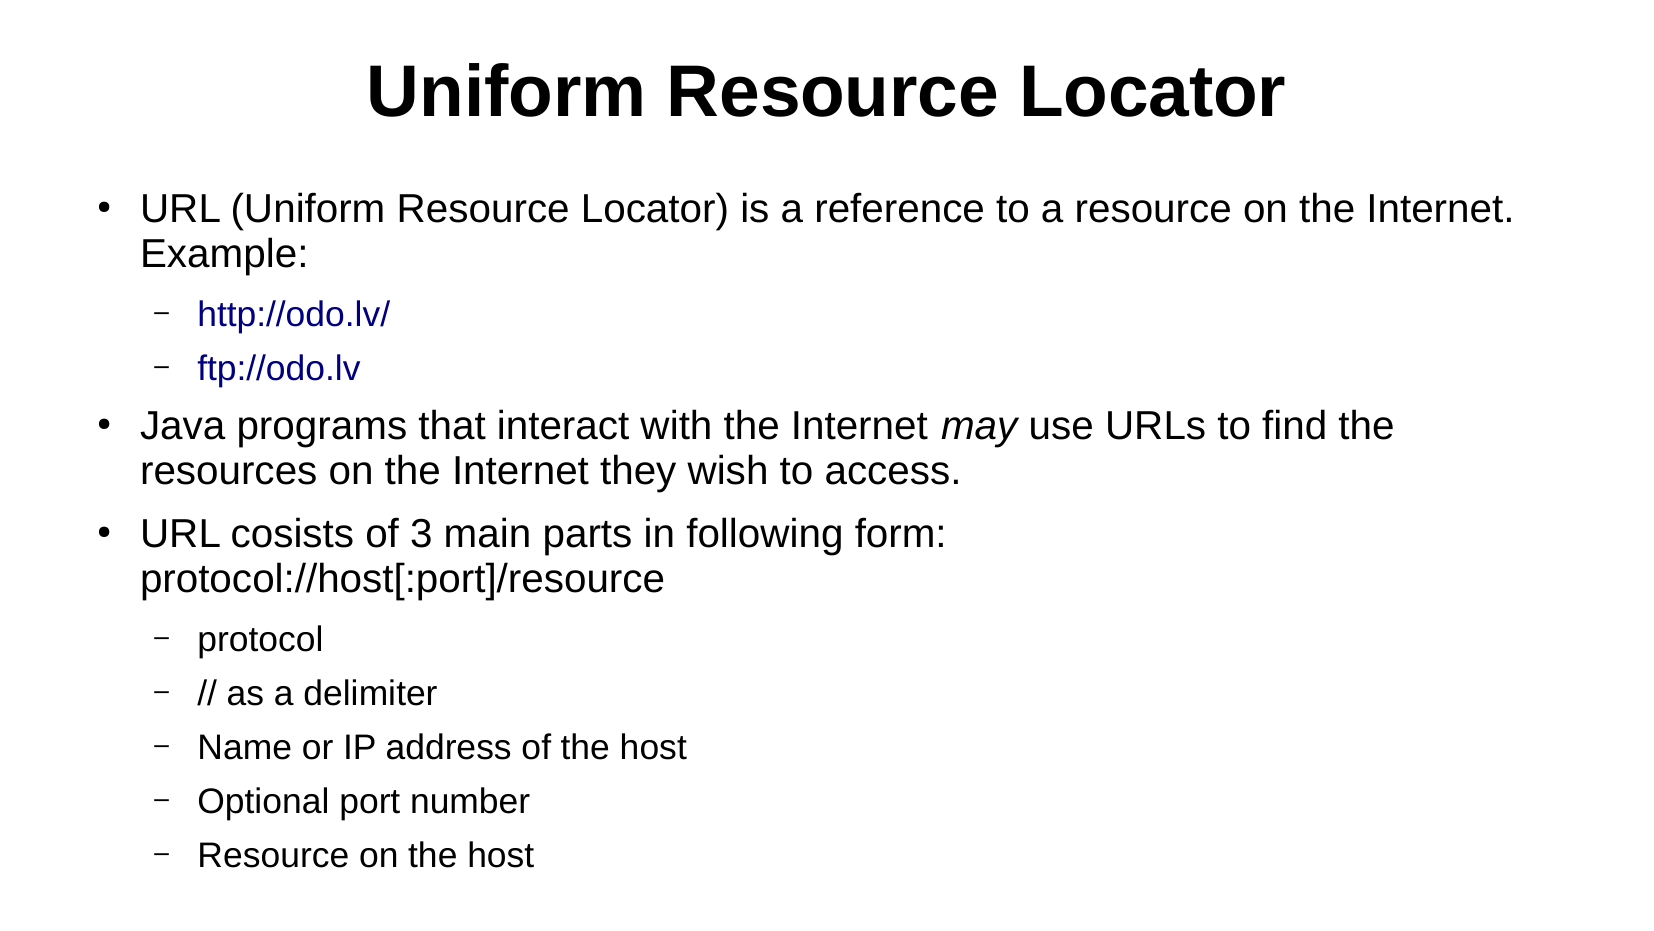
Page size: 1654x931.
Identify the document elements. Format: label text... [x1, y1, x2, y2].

title Uniform Resource Locator [82, 50, 1571, 133]
list URL (Uniform Resource Locator) is a reference to a resource on the Internet. Example: http://odo.lv/ ftp://odo.lv Java programs that interact with the Internet may use URLs to find the resources on the Internet they wish to access. URL cosists of 3 main parts in following form: protocol://host[:port]/resource protocol // as a delimiter Name or IP address of the host Optional port number Resource on the host [82, 186, 1583, 886]
